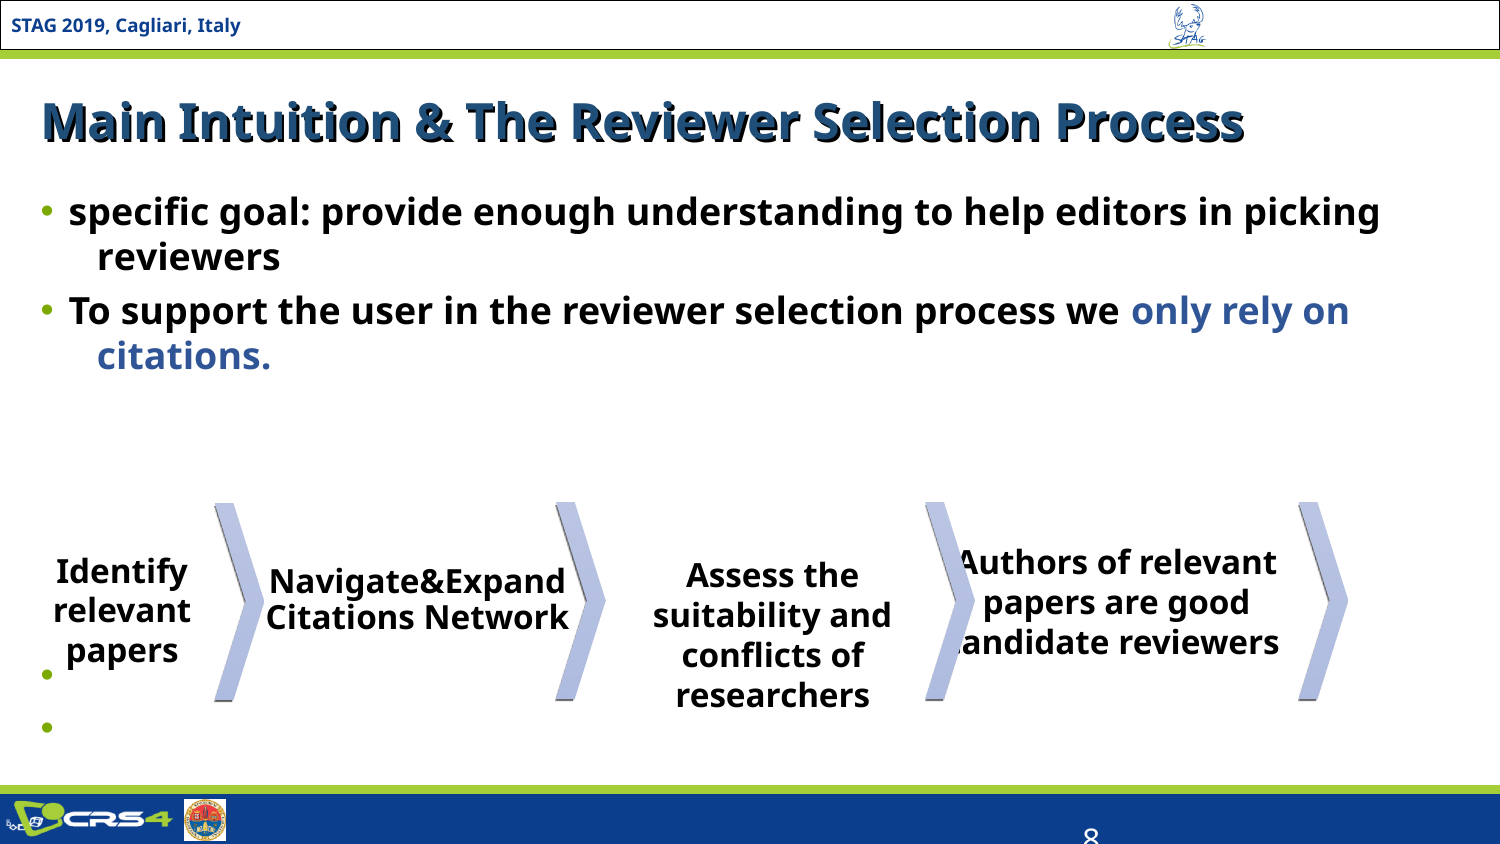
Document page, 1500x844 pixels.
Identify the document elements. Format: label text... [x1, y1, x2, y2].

text_box [555, 606, 585, 700]
text_box specific goal: provide enough understanding to help editors in picking reviewers To support the user in the reviewer selection process we only rely on citations. [29, 182, 1471, 786]
text_box [960, 552, 976, 649]
title Main Intuition & The Reviewer Selection Process [29, 58, 1471, 181]
text_box Identify relevant papers [37, 542, 252, 719]
text_box [555, 502, 589, 595]
text_box [925, 684, 949, 700]
text_box [214, 503, 265, 700]
text_box Navigate&Expand Citations Network [261, 525, 574, 676]
text_box [1298, 502, 1349, 700]
text_box Authors of relevant papers are good candidate reviewers [929, 533, 1352, 711]
text_box [1071, 815, 1384, 844]
text_box [925, 502, 958, 546]
text_box Assess the suitability and conflicts of researchers [585, 546, 960, 684]
